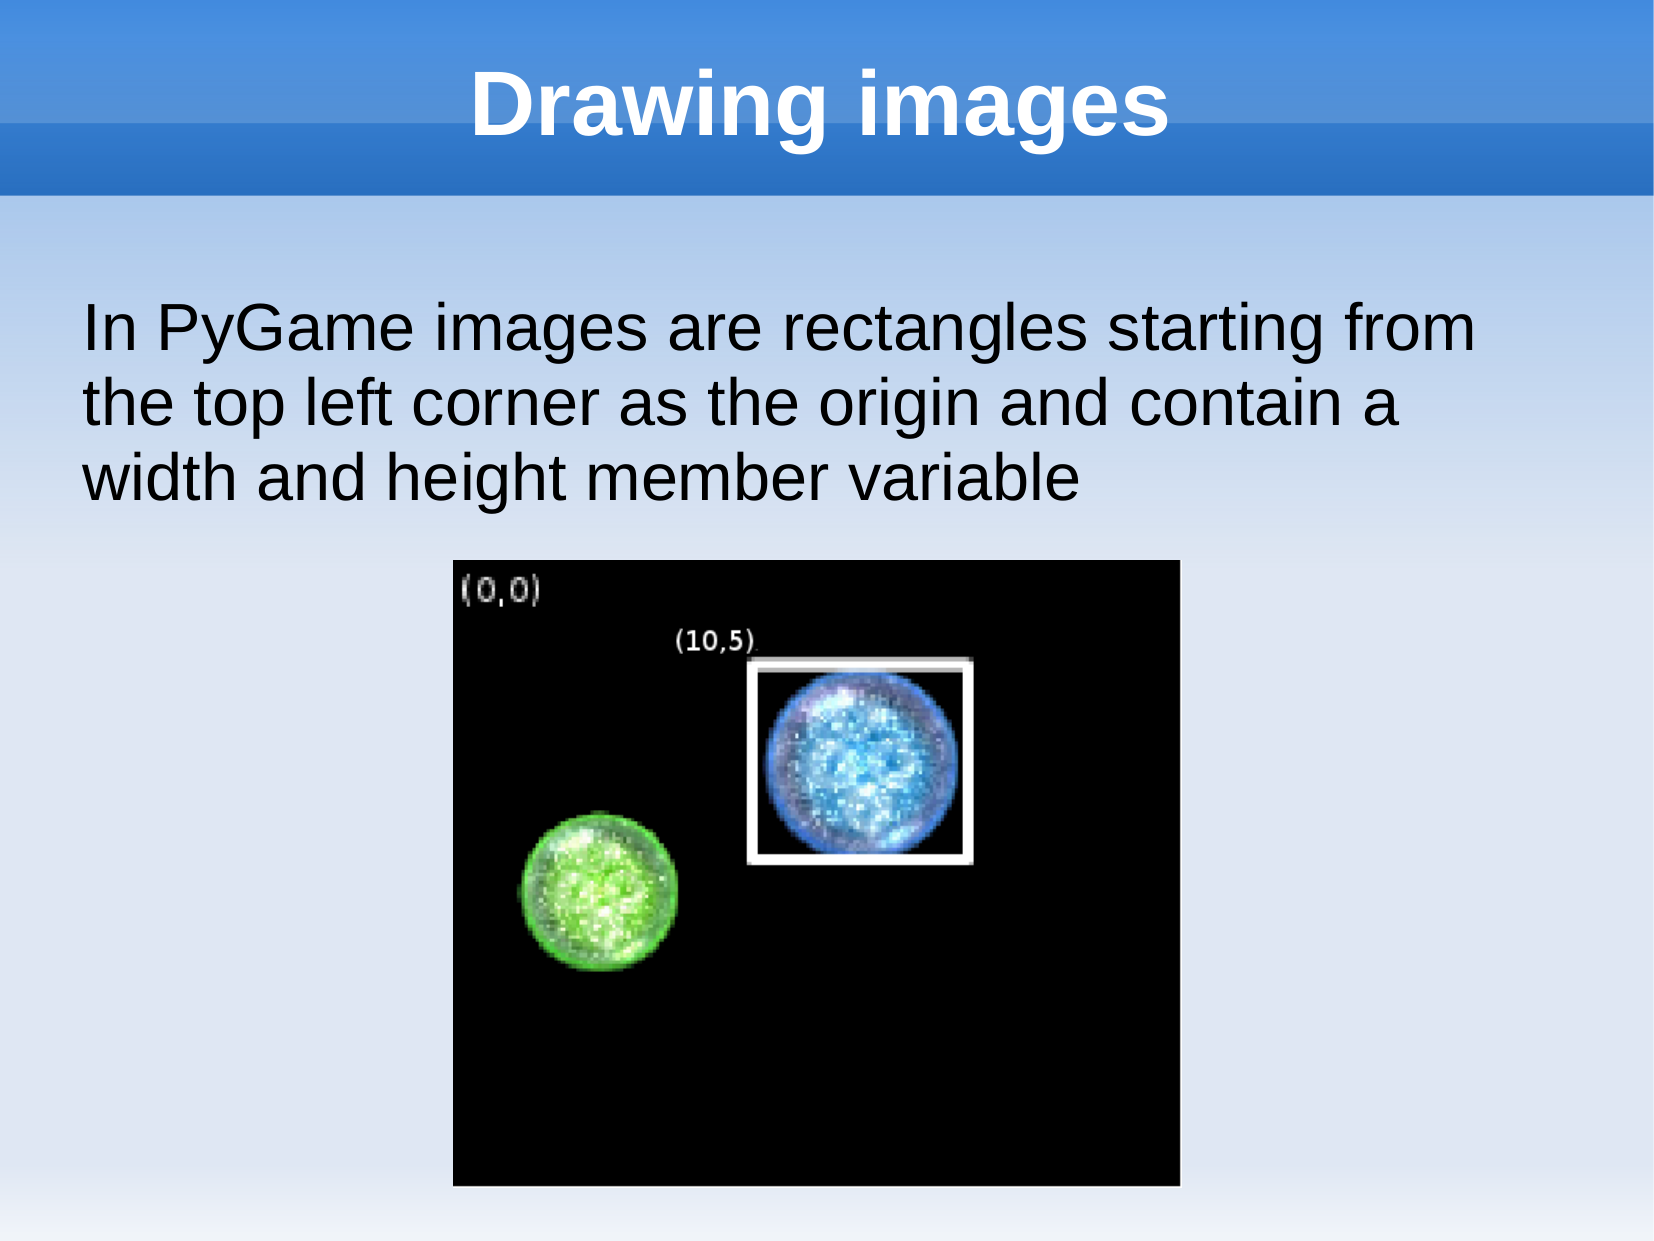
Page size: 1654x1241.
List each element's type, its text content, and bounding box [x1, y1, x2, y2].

picture [0, 0, 1654, 1241]
list In PyGame images are rectangles starting from the top left corner as the origin and contain a width and height member variable [82, 290, 1571, 1109]
title Drawing images [76, 0, 1565, 208]
